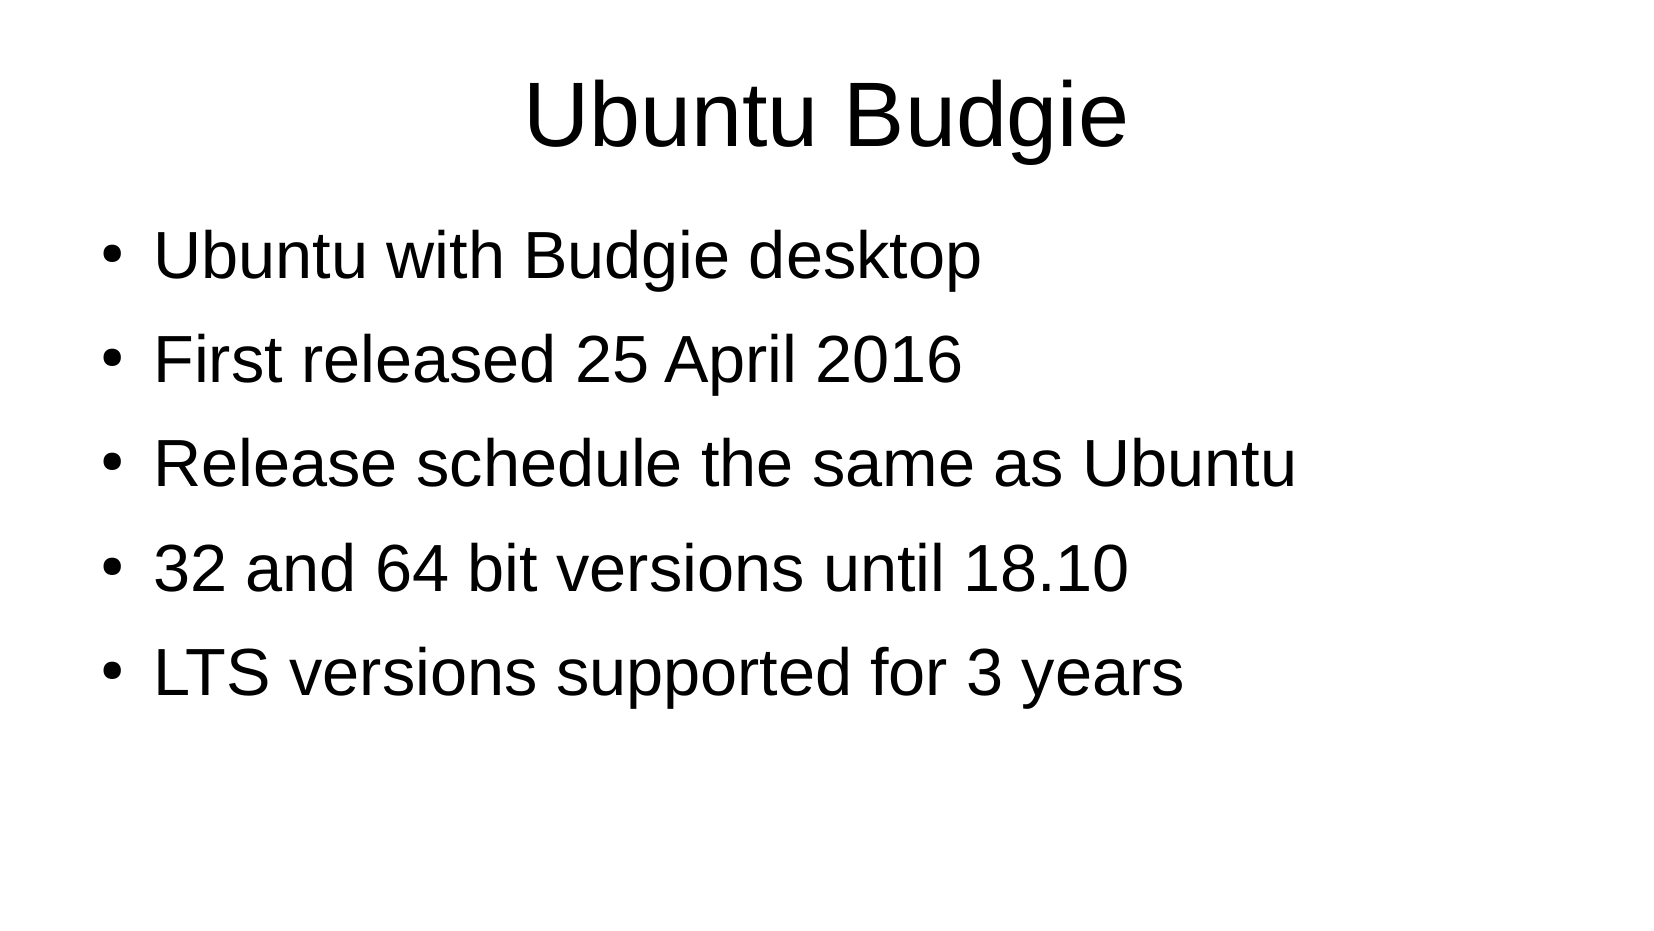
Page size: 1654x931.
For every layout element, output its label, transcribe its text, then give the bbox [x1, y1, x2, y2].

list Ubuntu with Budgie desktop First released 25 April 2016 Release schedule the same as Ubuntu 32 and 64 bit versions until 18.10 LTS versions supported for 3 years [82, 217, 1571, 758]
title Ubuntu Budgie [82, 37, 1571, 193]
